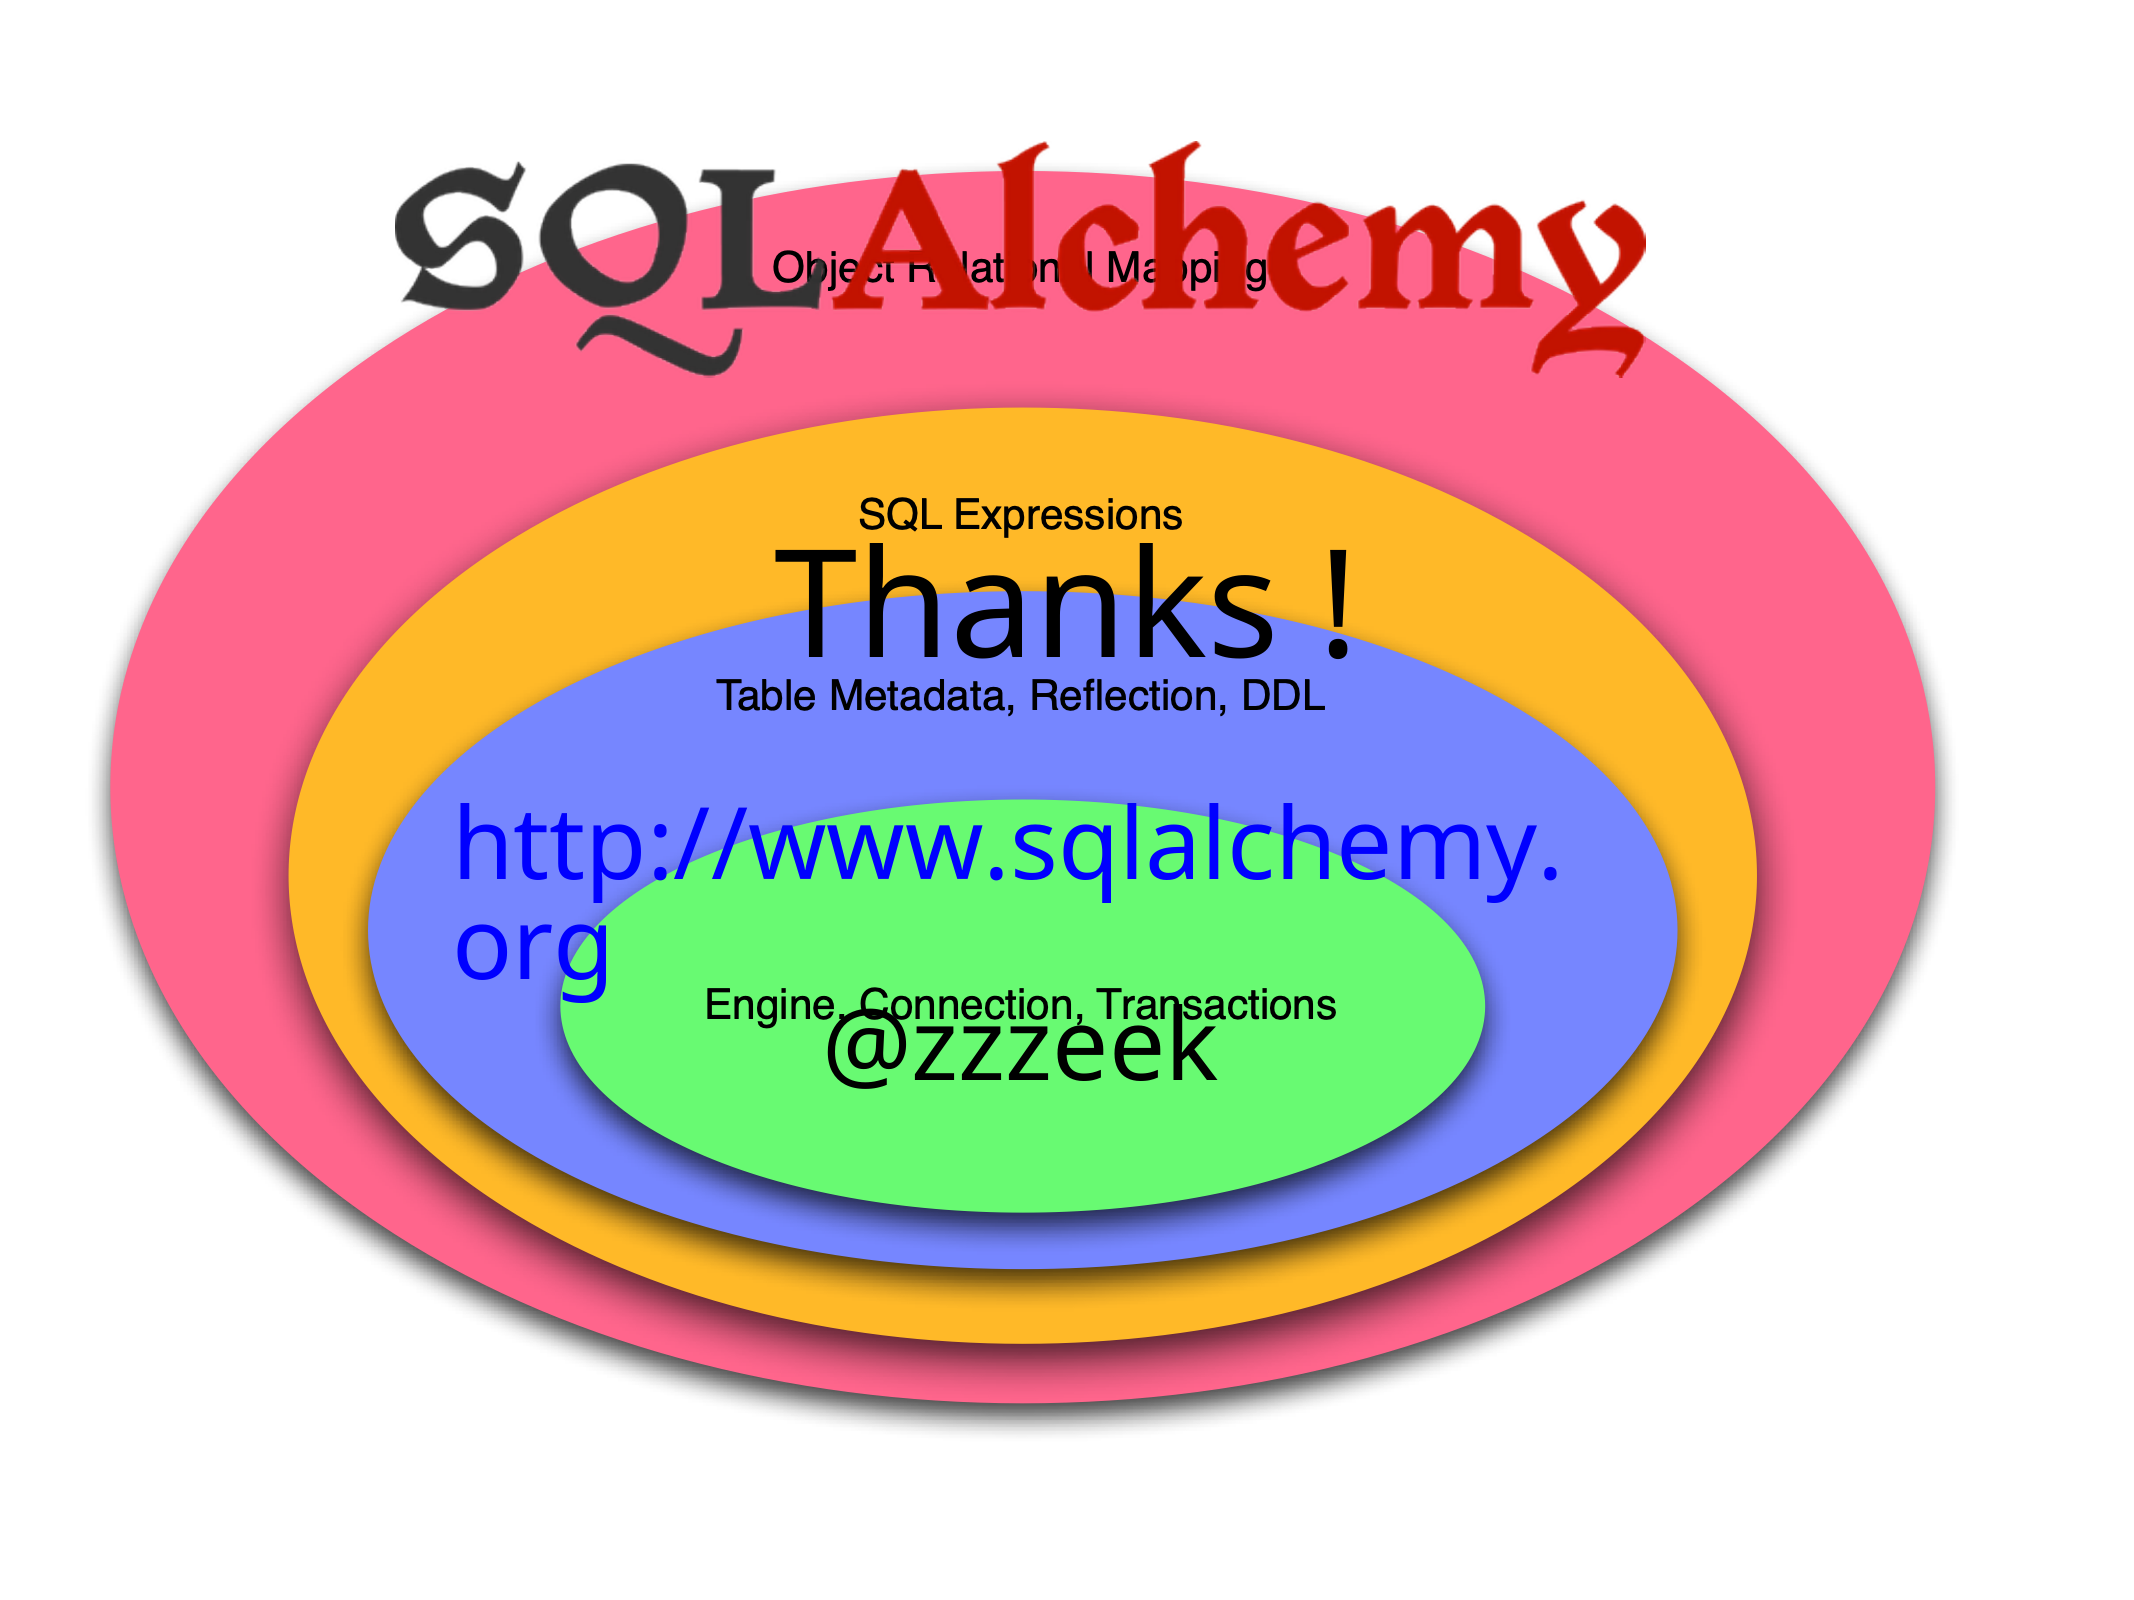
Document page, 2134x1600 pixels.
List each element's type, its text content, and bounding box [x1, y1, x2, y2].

picture [75, 141, 1967, 1451]
text_box http://www.sqlalchemy.org [443, 771, 1598, 925]
title Thanks ! [208, 456, 1925, 763]
text_box @zzzeek [443, 972, 1598, 1109]
